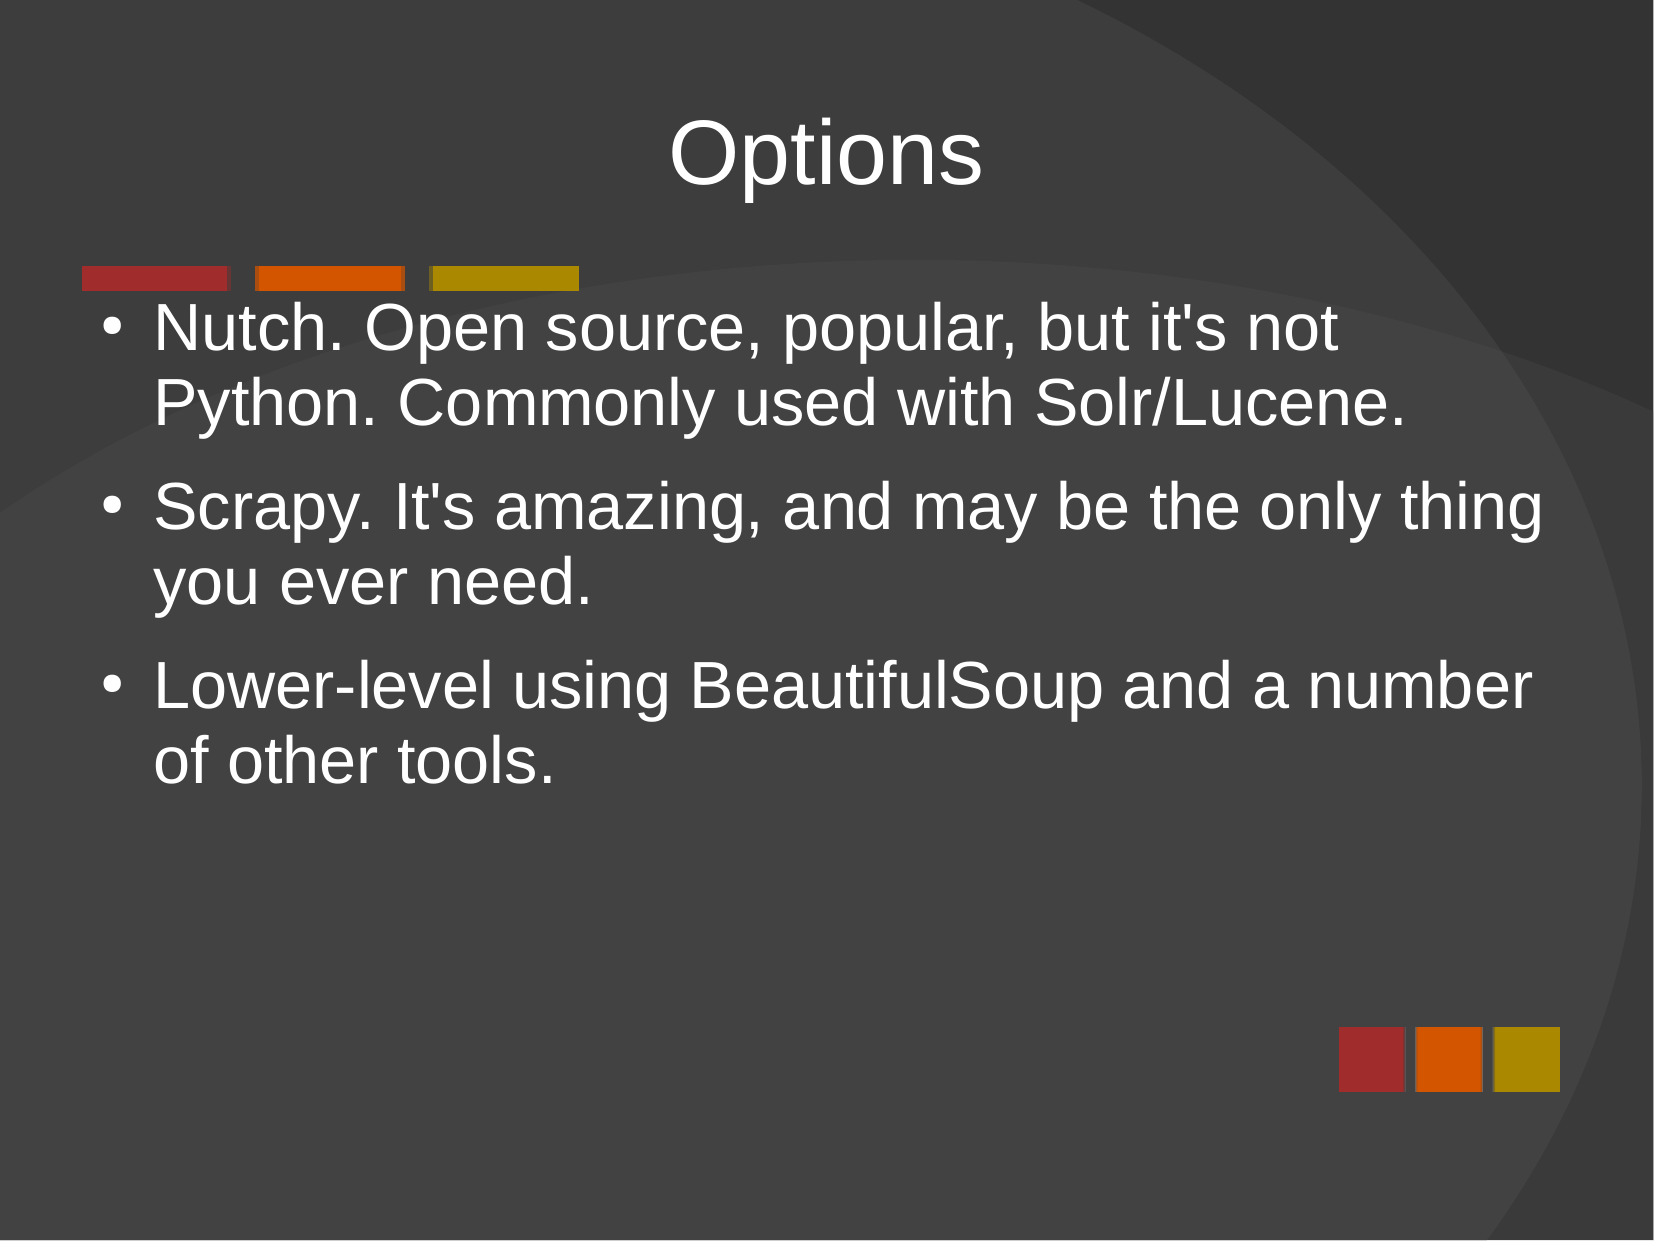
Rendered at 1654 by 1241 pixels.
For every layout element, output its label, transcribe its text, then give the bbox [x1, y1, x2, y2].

picture [82, 266, 579, 290]
picture [1339, 1027, 1560, 1092]
list Nutch. Open source, popular, but it's not Python. Commonly used with Solr/Lucene. Scrapy. It's amazing, and may be the only thing you ever need. Lower-level using BeautifulSoup and a number of other tools. [82, 290, 1571, 1010]
title Options [82, 49, 1571, 257]
